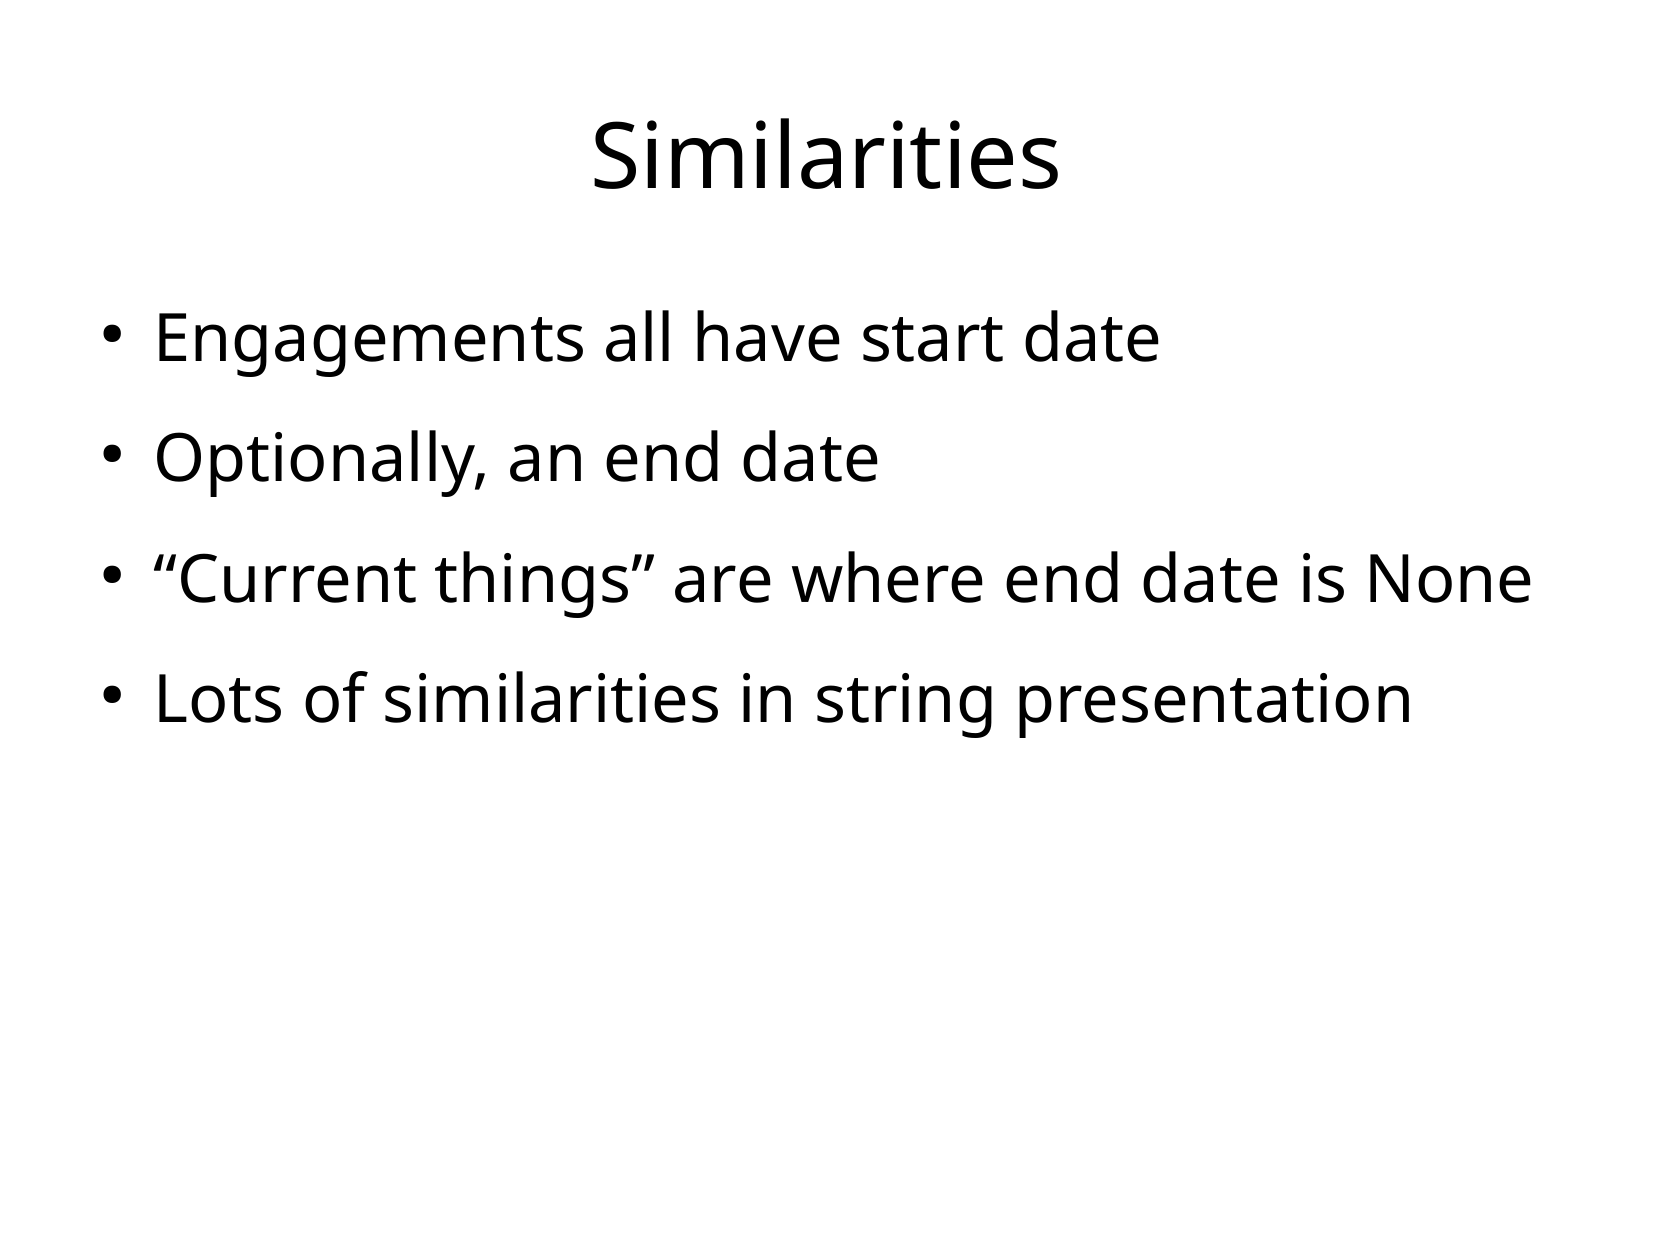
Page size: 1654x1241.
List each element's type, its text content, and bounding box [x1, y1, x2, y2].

list Engagements all have start date Optionally, an end date “Current things” are where end date is None Lots of similarities in string presentation [82, 290, 1571, 1094]
title Similarities [82, 56, 1571, 250]
